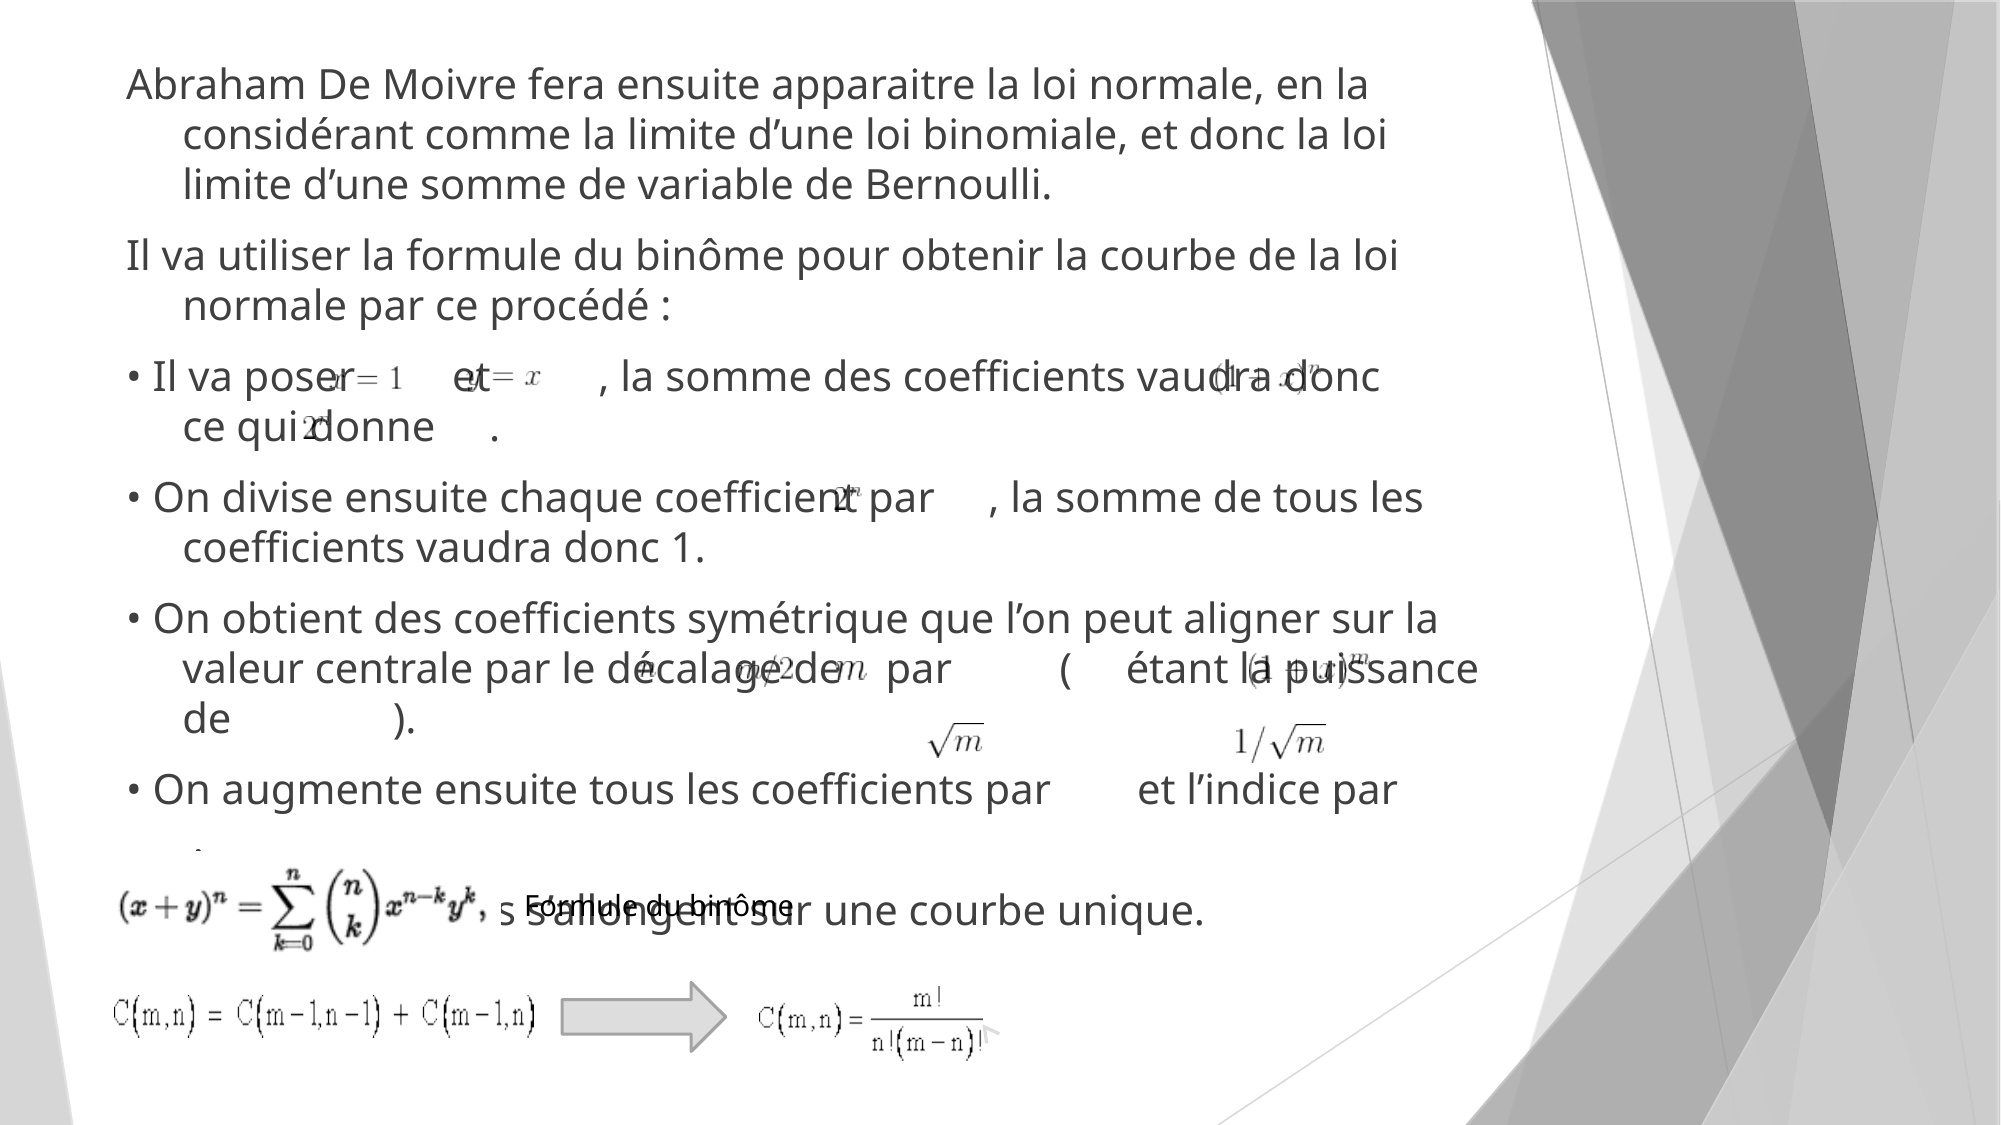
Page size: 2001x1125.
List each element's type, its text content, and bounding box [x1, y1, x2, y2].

list Abraham De Moivre fera ensuite apparaitre la loi normale, en la considérant comme la limite d’une loi binomiale, et donc la loi limite d’une somme de variable de Bernoulli. Il va utiliser la formule du binôme pour obtenir la courbe de la loi normale par ce procédé : • Il va poser et , la somme des coefficients vaudra donc ce qui donne . • On divise ensuite chaque coefficient par , la somme de tous les coefficients vaudra donc 1. • On obtient des coefficients symétrique que l’on peut aligner sur la valeur centrale par le décalage de par ( étant la puissance de ). • On augmente ensuite tous les coefficients par et l’indice par . Tous les coefficients s’allongent sur une courbe unique. [111, 50, 1522, 1063]
picture [114, 995, 534, 1038]
picture [110, 851, 501, 965]
picture [329, 366, 403, 391]
picture [833, 487, 862, 510]
picture [1214, 363, 1321, 395]
text_box Formule du binôme [509, 880, 1200, 931]
picture [1249, 652, 1370, 689]
picture [736, 654, 793, 687]
picture [759, 986, 983, 1061]
picture [1236, 724, 1326, 763]
picture [466, 371, 542, 392]
picture [835, 661, 867, 680]
picture [302, 416, 331, 439]
picture [639, 662, 658, 677]
picture [927, 723, 984, 759]
text_box [562, 982, 726, 1052]
